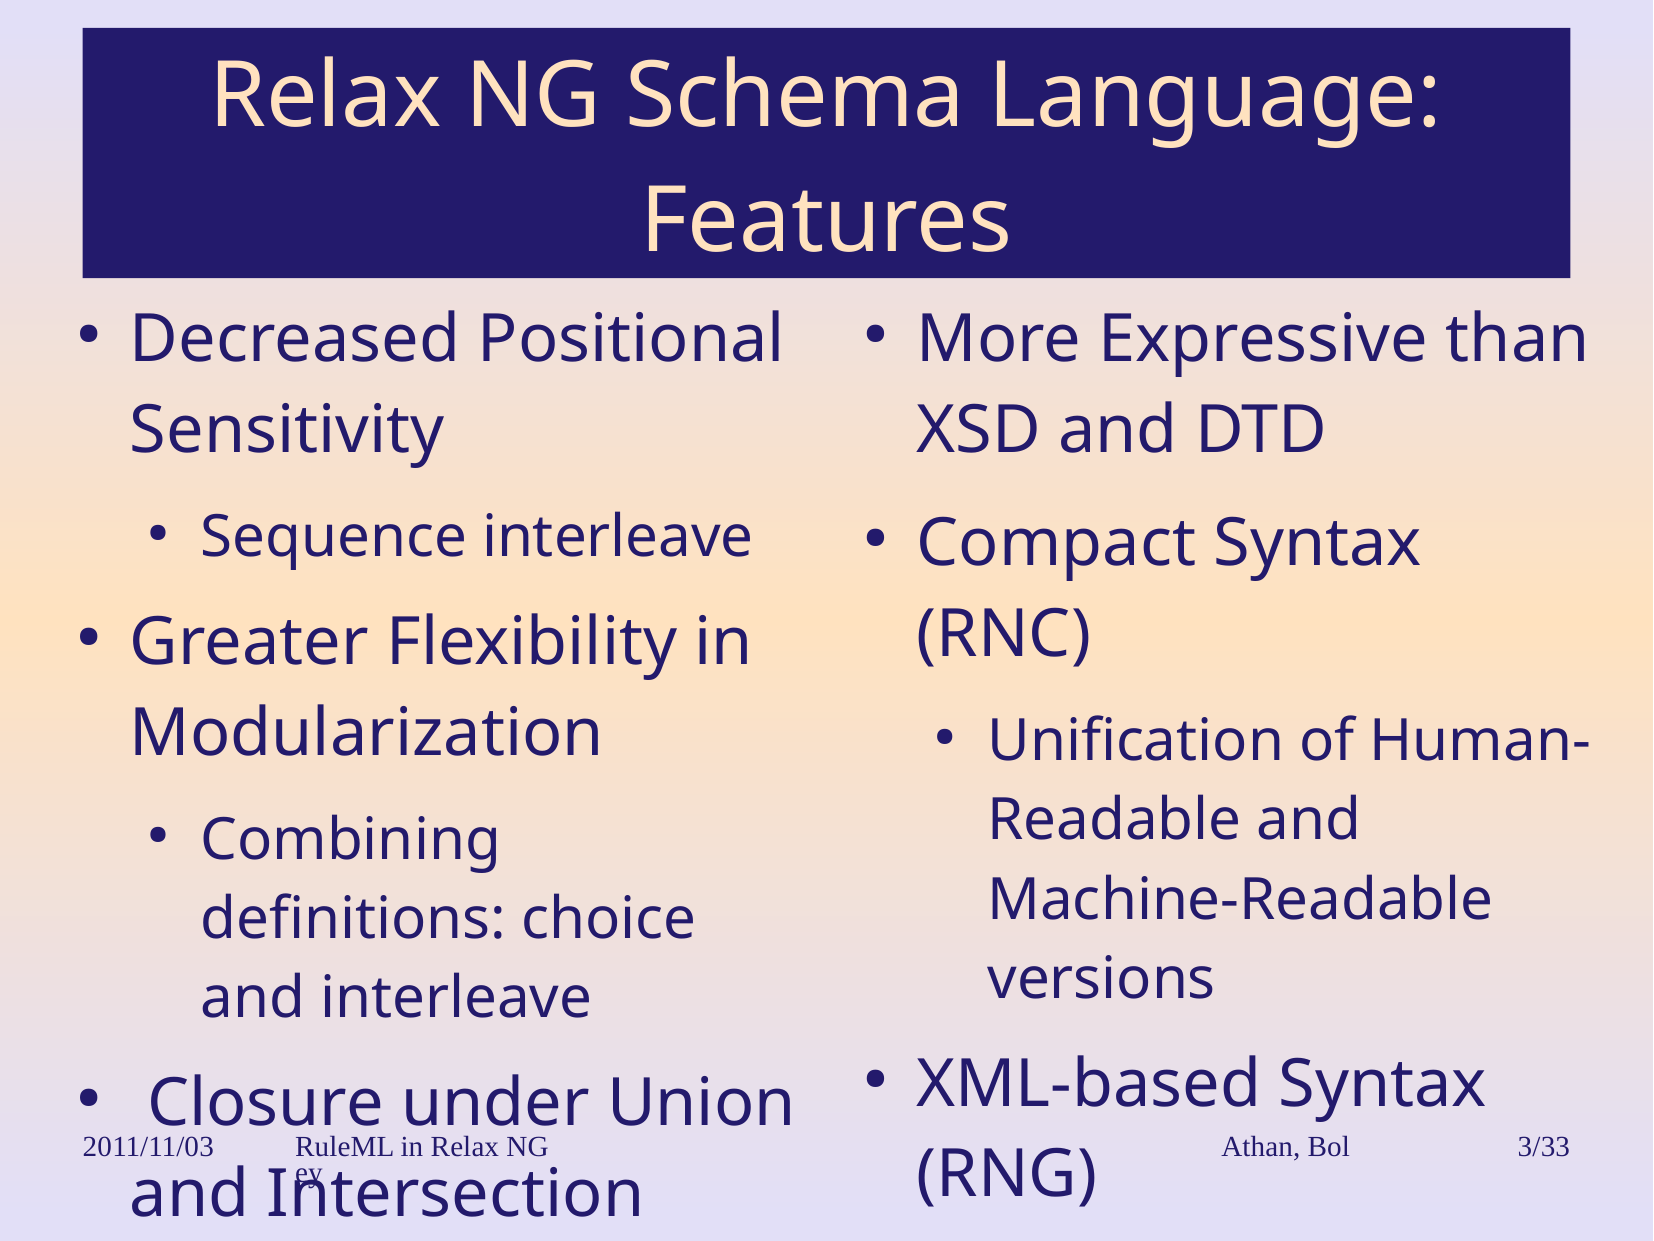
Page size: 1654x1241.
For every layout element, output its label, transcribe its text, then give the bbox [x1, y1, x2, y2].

title Relax NG Schema Language: Features [82, 48, 1571, 258]
list Decreased Positional Sensitivity Sequence interleave Greater Flexibility in Modularization Combining definitions: choice and interleave Closure under Union and Intersection [59, 290, 809, 1095]
list More Expressive than XSD and DTD Compact Syntax (RNC) Uniﬁcation of Human-Readable and Machine-Readable versions XML-based Syntax (RNG) Enables meta-schema [845, 290, 1596, 1095]
